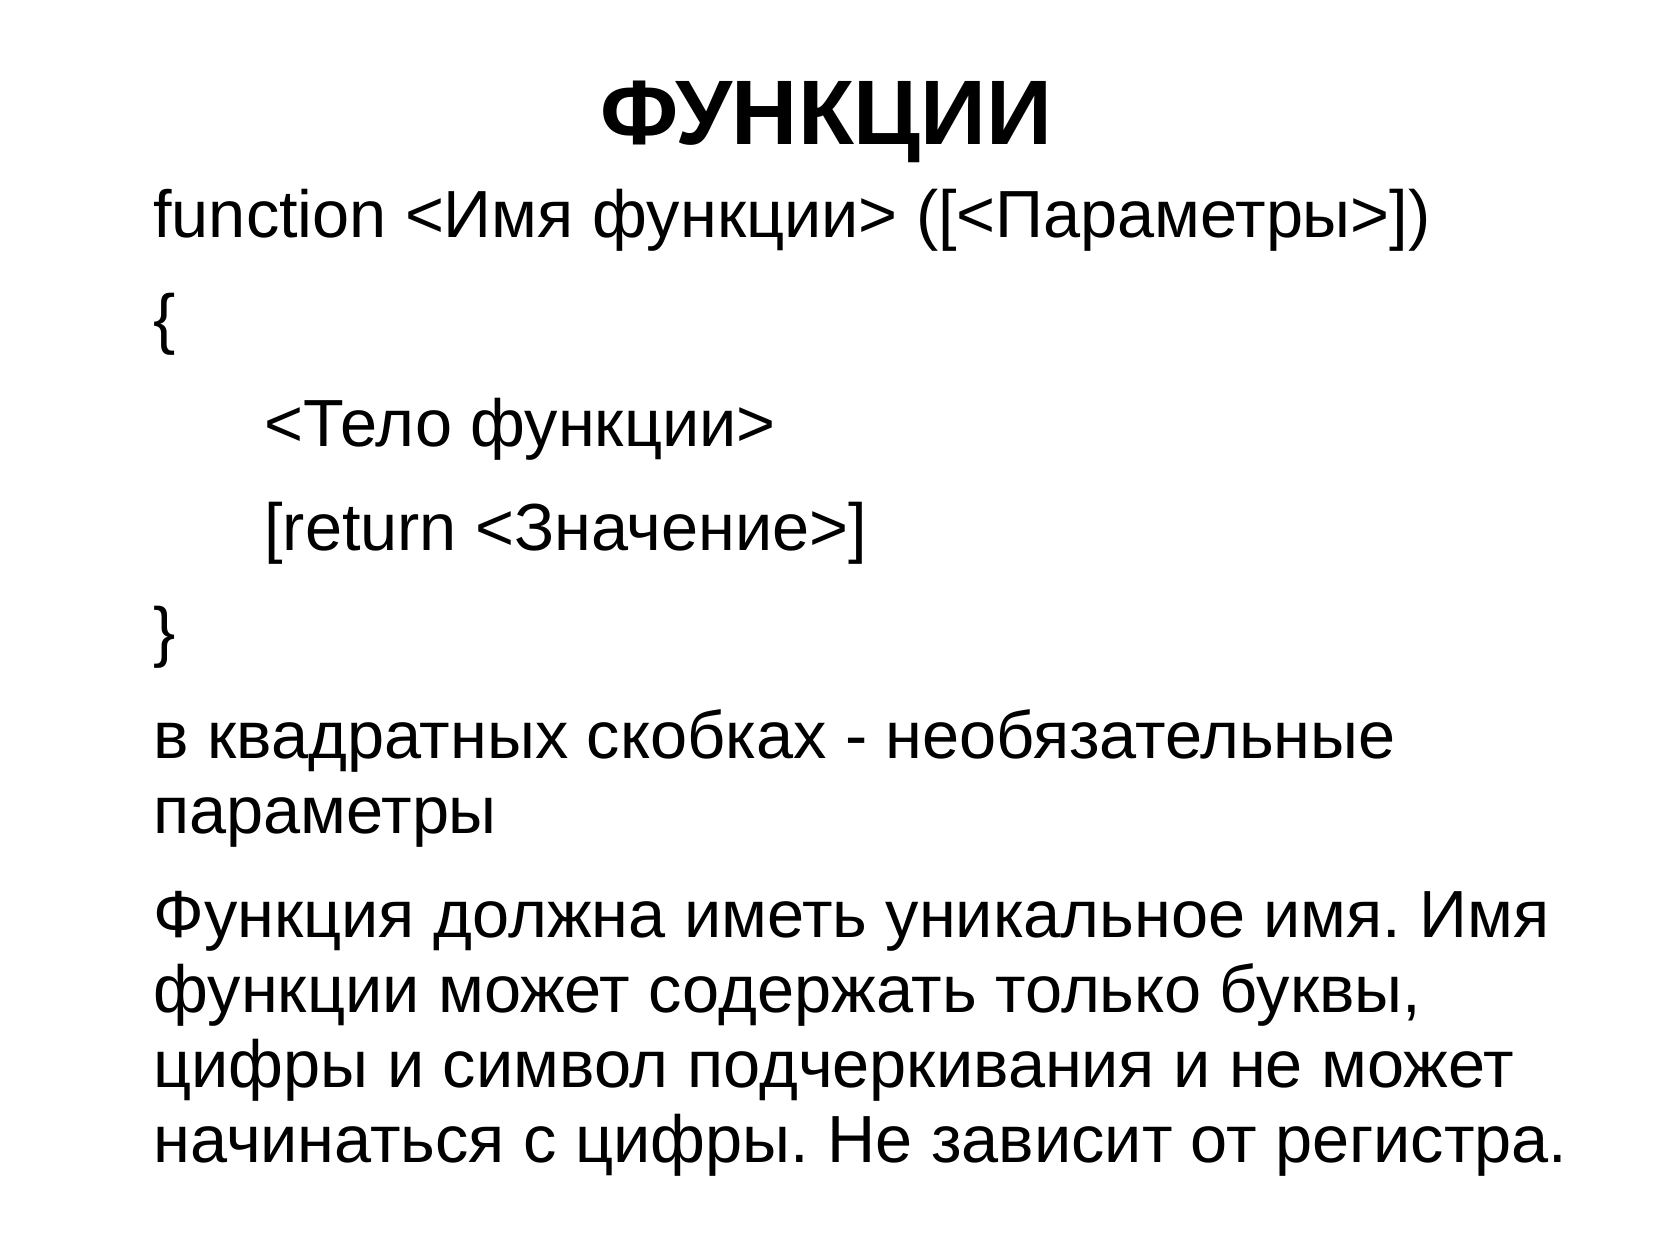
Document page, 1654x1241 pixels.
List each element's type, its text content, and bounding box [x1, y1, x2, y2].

title ФУНКЦИИ [82, 49, 1571, 177]
list function <Имя функции> ([<Параметры>]) { <Тело функции> [return <Значение>] } в квадратных скобках - необязательные параметры Функция должна иметь уникальное имя. Имя функции может содержать только буквы, цифры и символ подчеркивания и не может начинаться с цифры. Не зависит от регистра. [82, 177, 1571, 1177]
